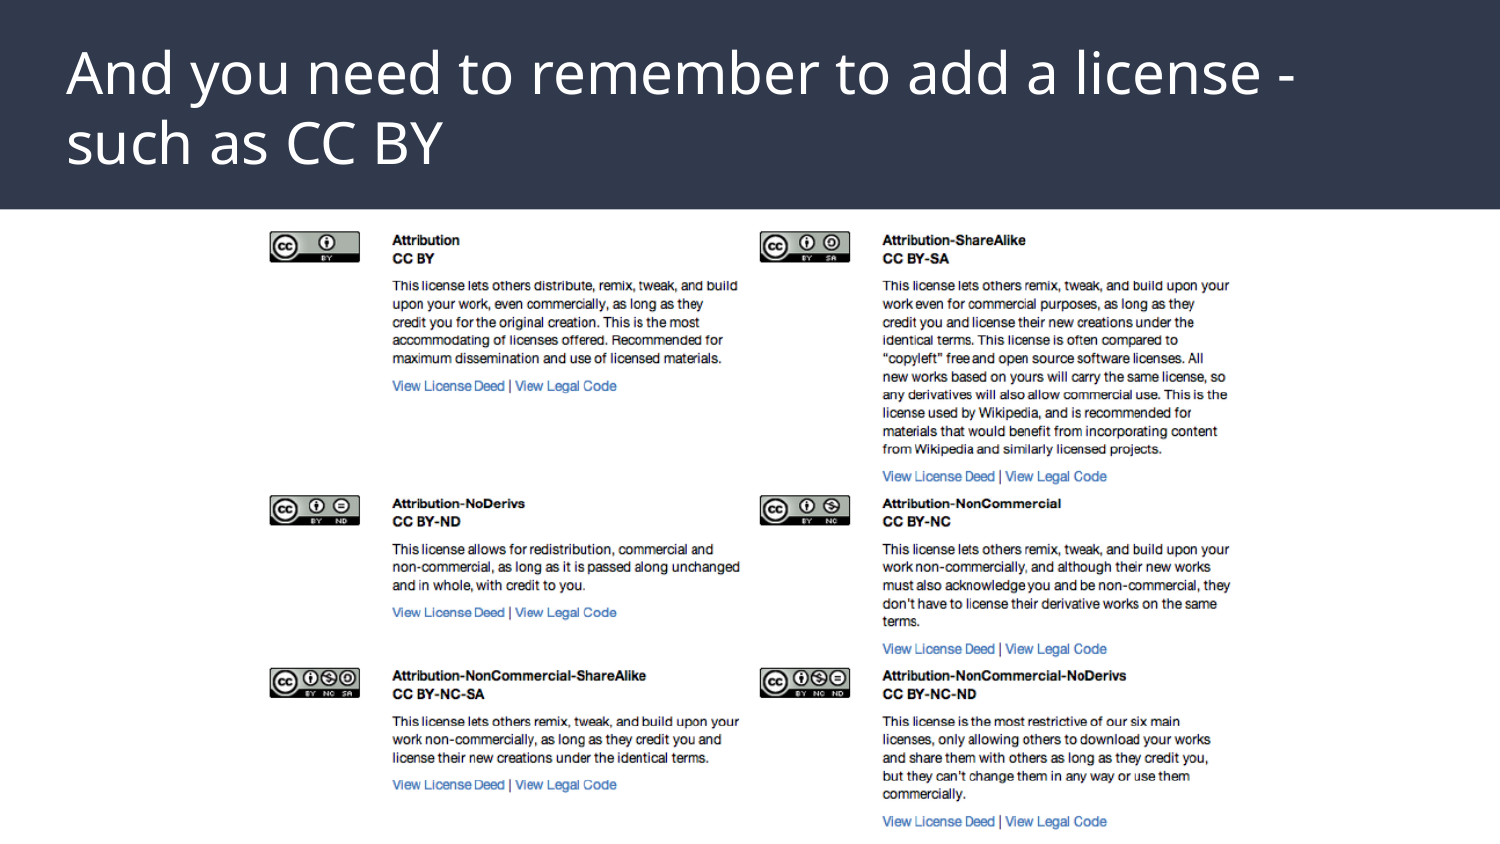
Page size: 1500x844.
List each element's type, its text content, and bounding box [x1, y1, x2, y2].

picture [254, 226, 1246, 836]
title And you need to remember to add a license - such as CC BY [51, 21, 1449, 124]
